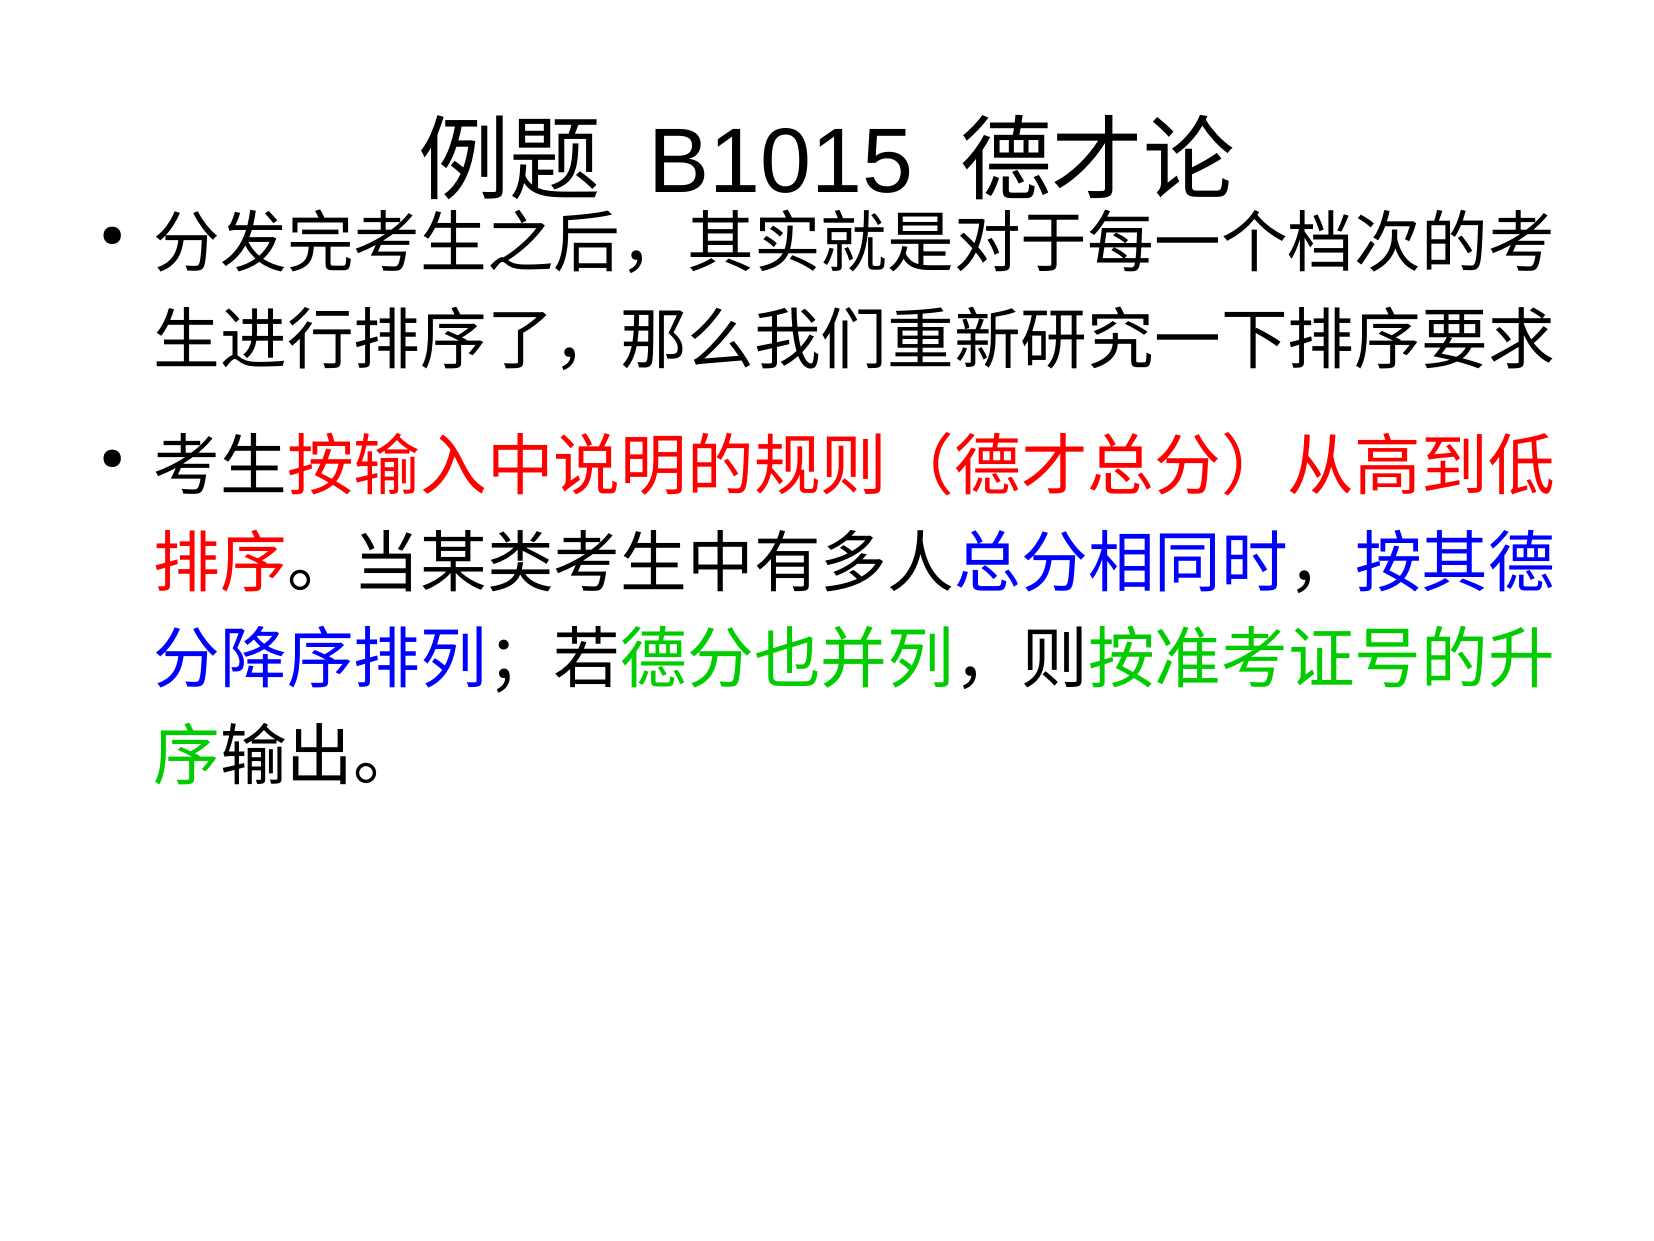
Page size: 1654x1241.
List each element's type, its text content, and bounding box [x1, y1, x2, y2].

list 分发完考生之后，其实就是对于每一个档次的考生进行排序了，那么我们重新研究一下排序要求 考生按输入中说明的规则（德才总分）从高到低排序。当某类考生中有多人总分相同时，按其德分降序排列；若德分也并列，则按准考证号的升序输出。 [82, 188, 1571, 1241]
title 例题 B1015 德才论 [82, 49, 1571, 188]
